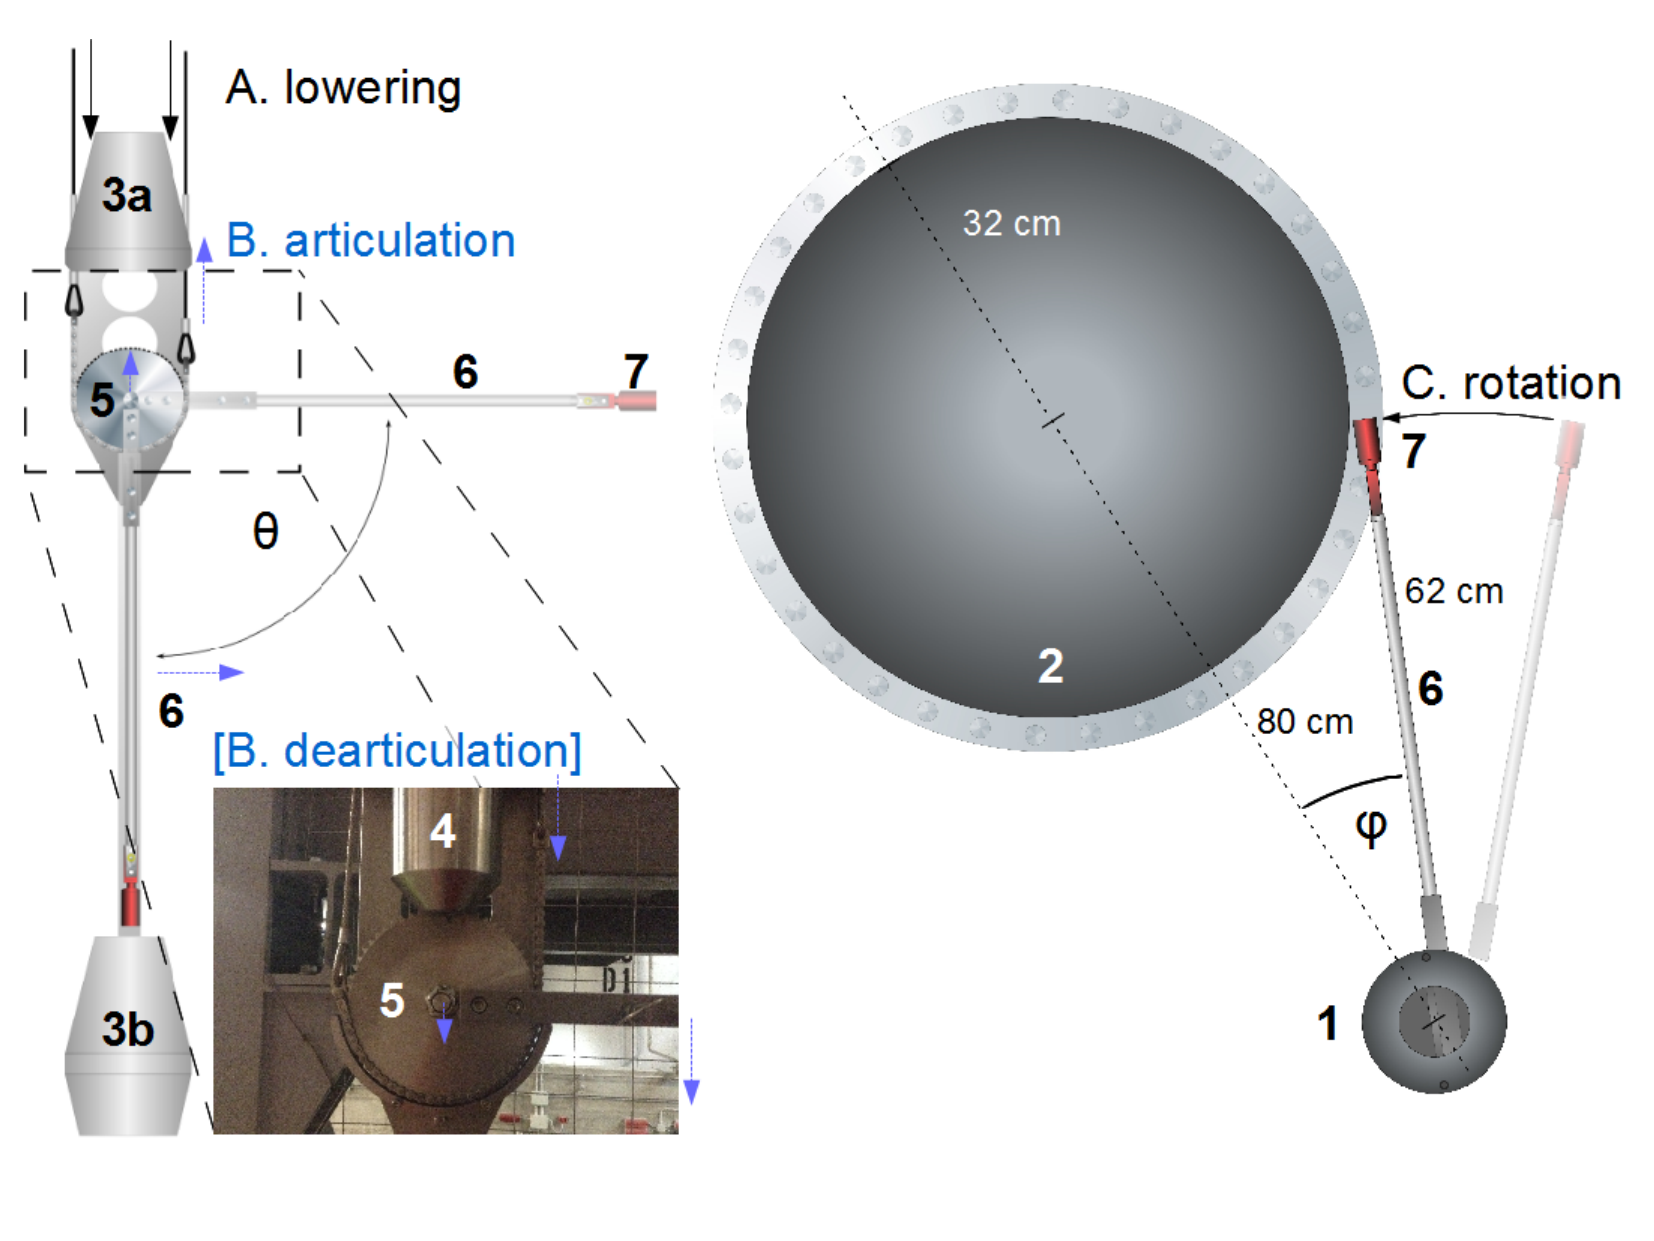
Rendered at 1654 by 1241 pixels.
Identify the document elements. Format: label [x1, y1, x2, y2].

picture [23, 39, 1647, 1150]
